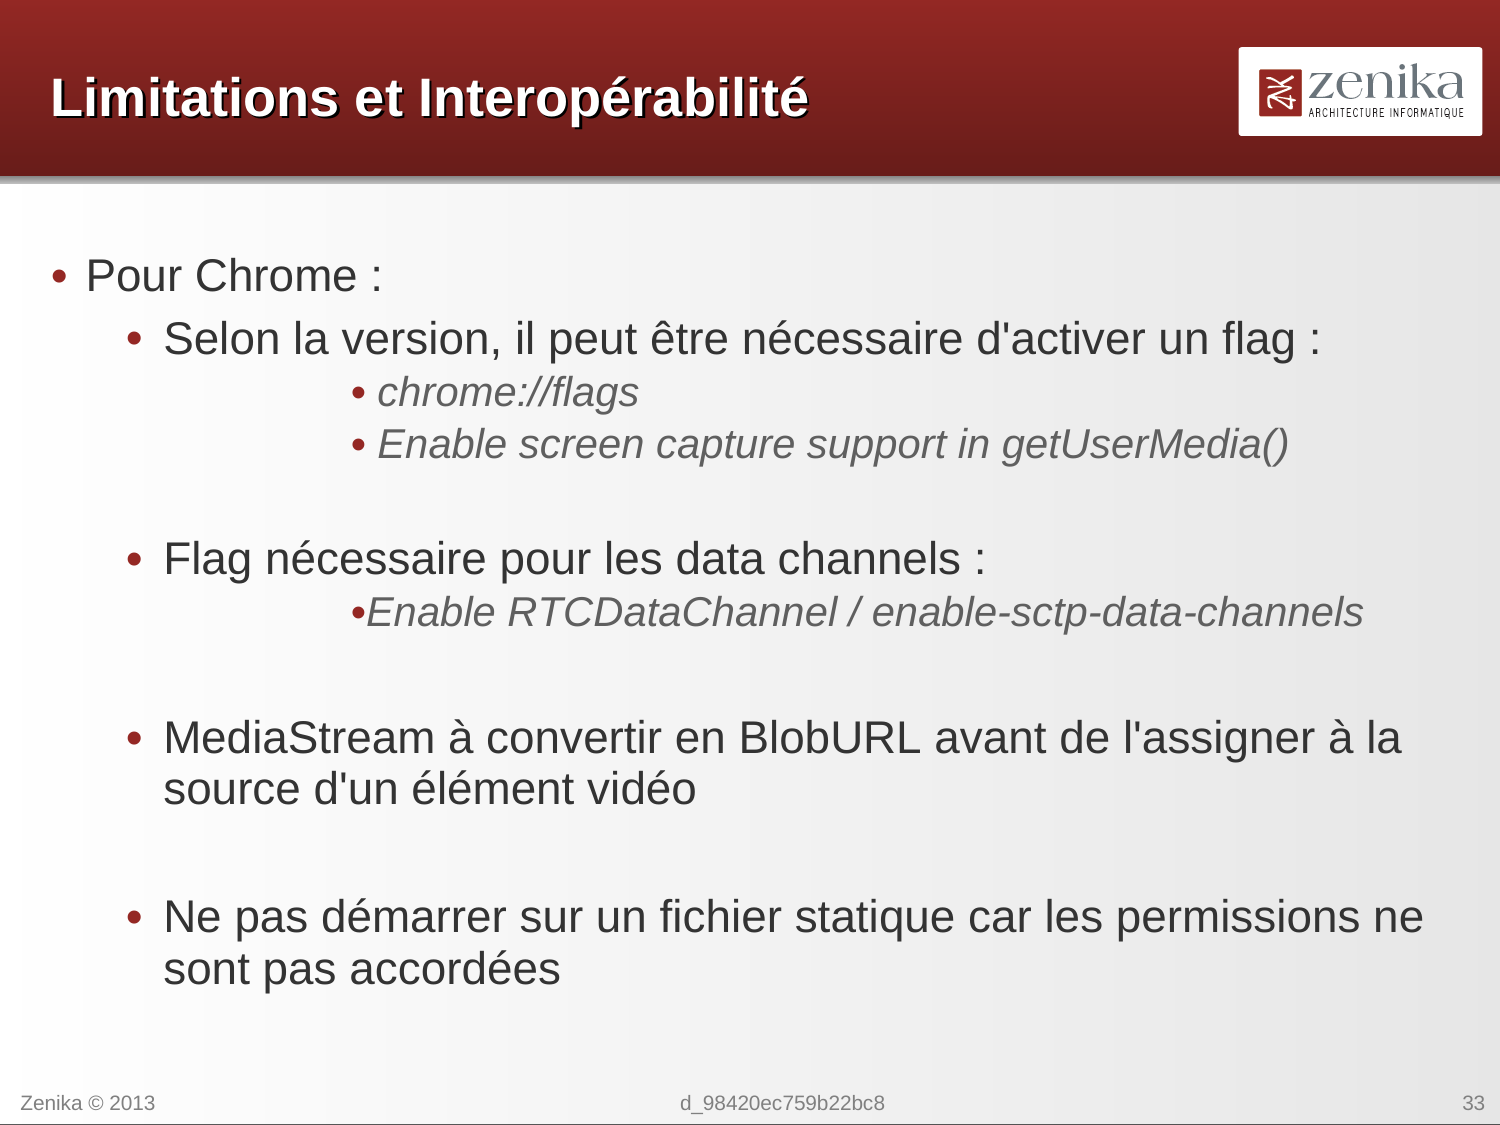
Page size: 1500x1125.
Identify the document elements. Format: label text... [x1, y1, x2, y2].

list Pour Chrome : Selon la version, il peut être nécessaire d'activer un flag : chrome://flags Enable screen capture support in getUserMedia() Flag nécessaire pour les data channels : Enable RTCDataChannel / enable-sctp-data-channels MediaStream à convertir en BlobURL avant de l'assigner à la source d'un élément vidéo Ne pas démarrer sur un fichier statique car les permissions ne sont pas accordées [50, 249, 1435, 1079]
picture [1257, 58, 1464, 125]
title Limitations et Interopérabilité [50, 15, 1206, 180]
